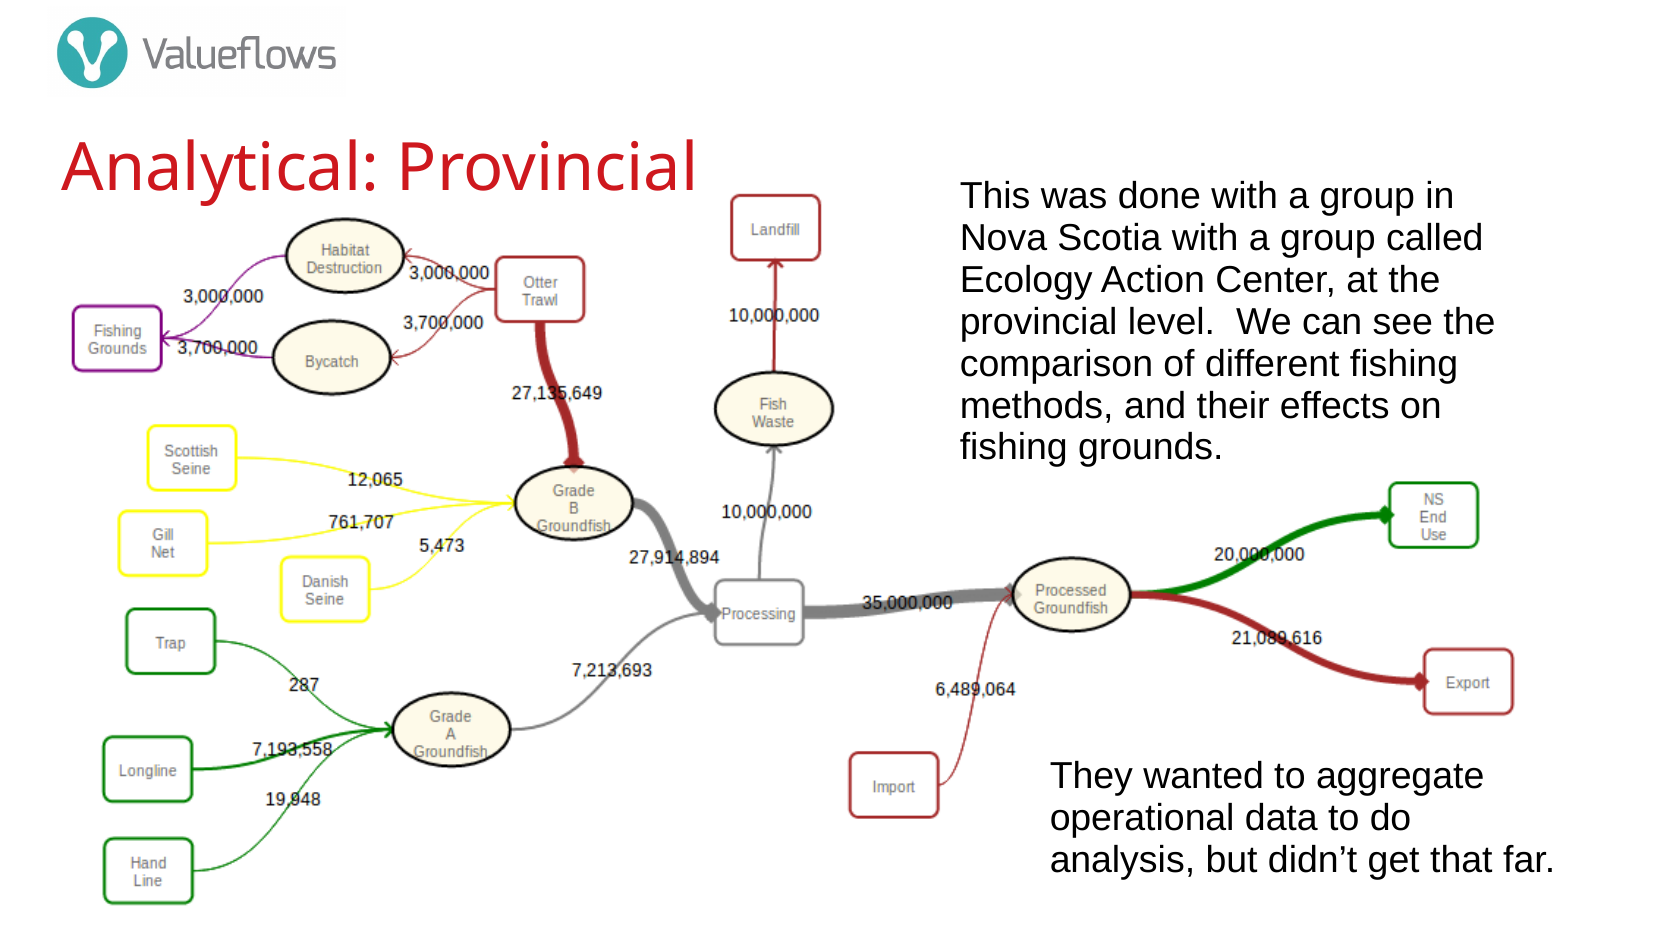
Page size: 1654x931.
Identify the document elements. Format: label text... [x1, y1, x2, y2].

text_box Analytical: Provincial [46, 111, 977, 210]
picture [47, 6, 346, 97]
picture [53, 210, 1531, 923]
text_box They wanted to aggregate operational data to do analysis, but didn’t get that far. [1035, 746, 1576, 930]
text_box This was done with a group in Nova Scotia with a group called Ecology Action Center, at the provincial level. We can see the comparison of different fishing methods, and their effects on fishing grounds. [945, 166, 1561, 515]
